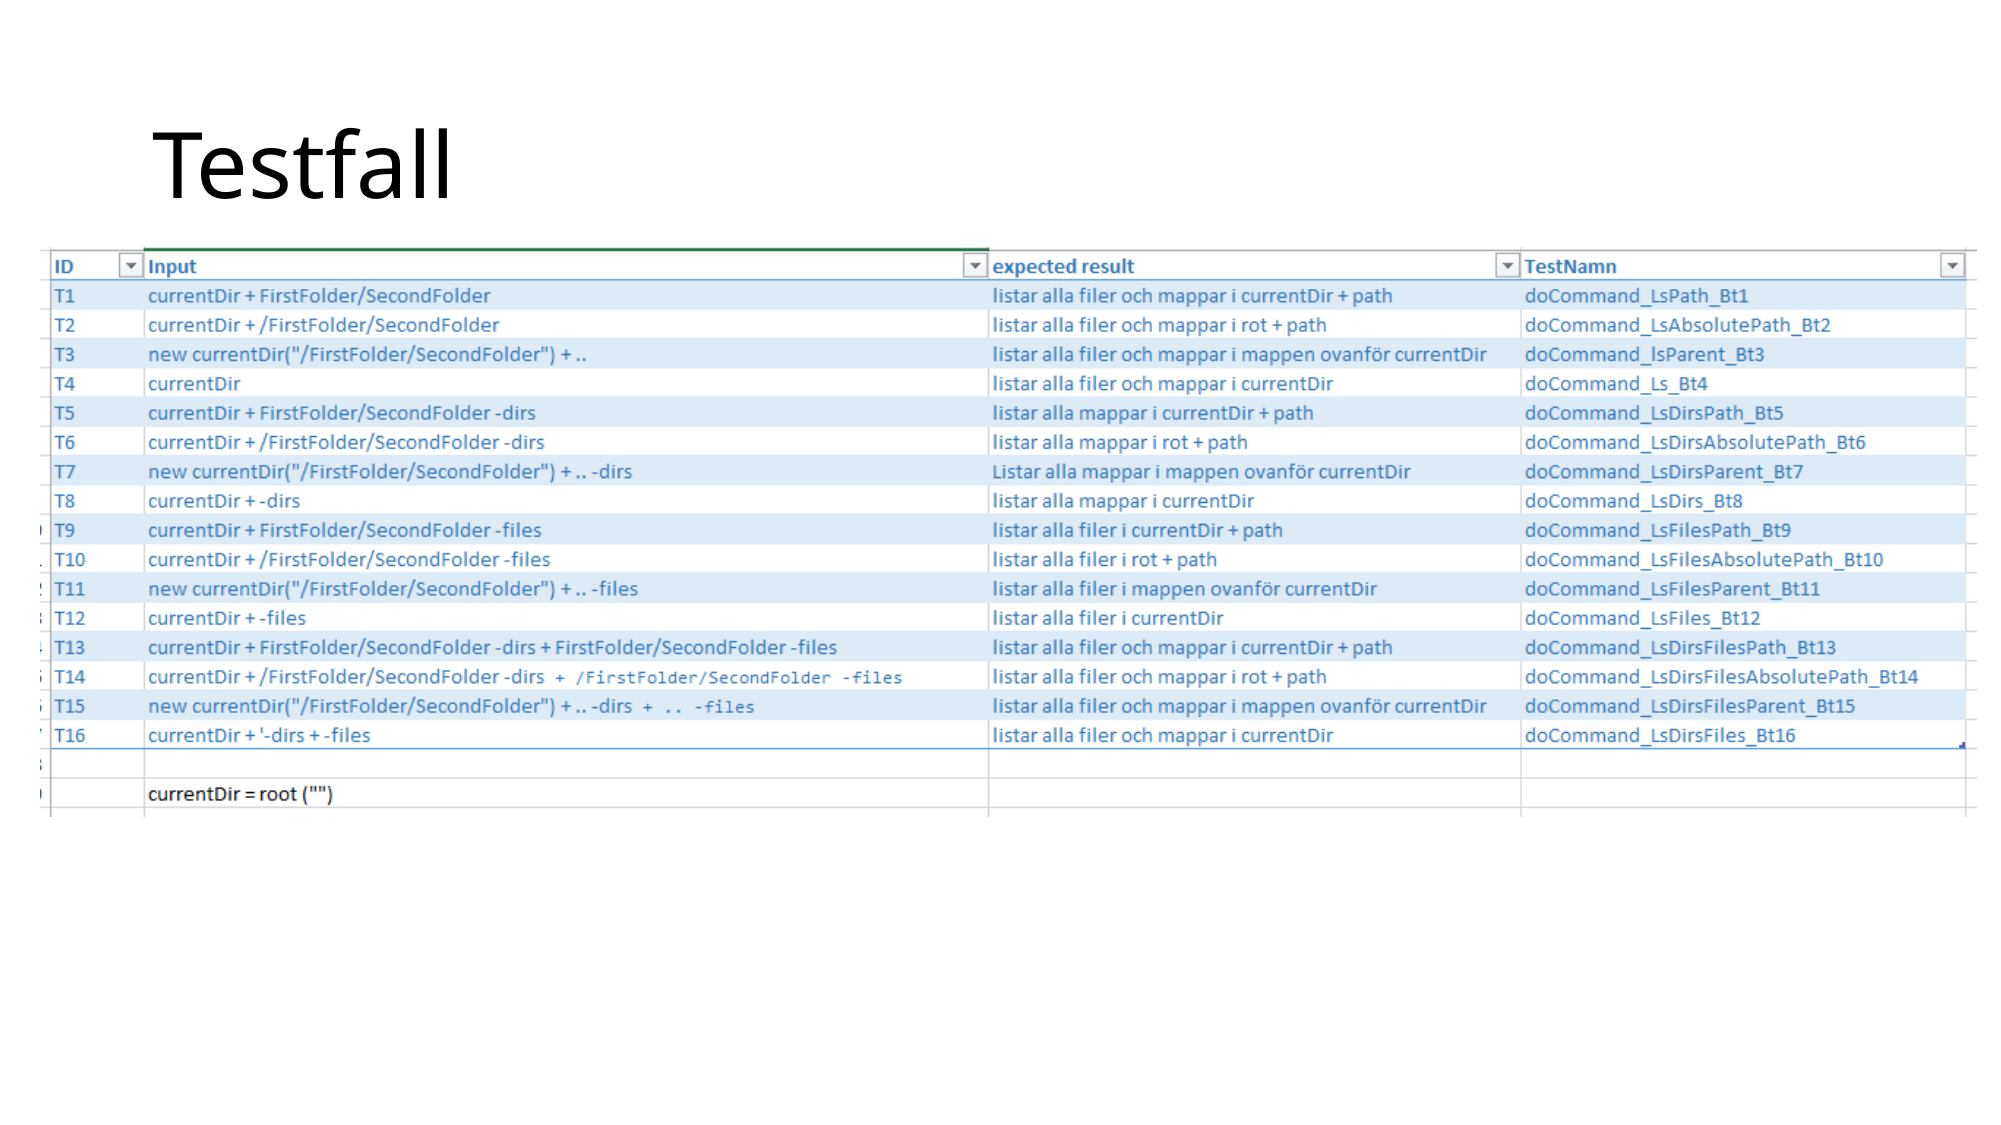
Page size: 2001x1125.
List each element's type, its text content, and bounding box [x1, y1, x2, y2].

text_box Testfall [137, 59, 1863, 247]
picture [40, 247, 1977, 817]
